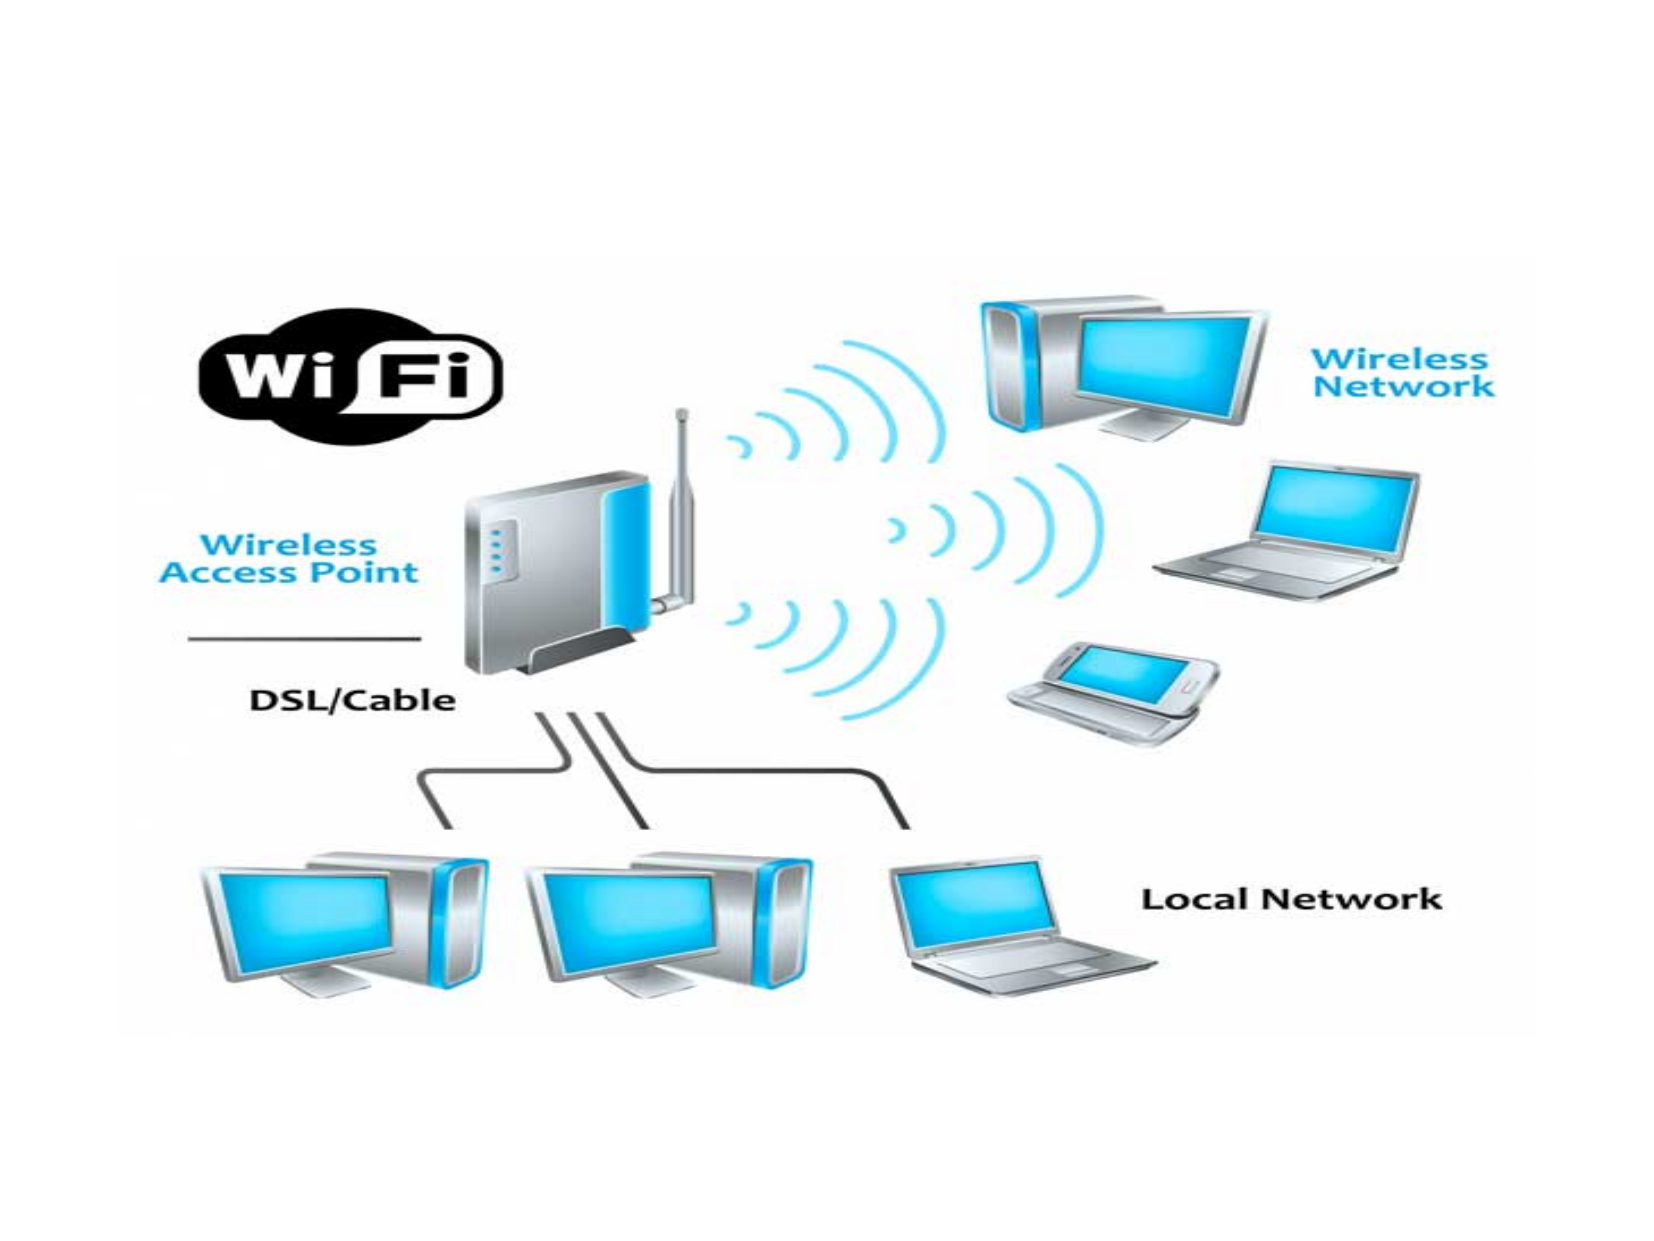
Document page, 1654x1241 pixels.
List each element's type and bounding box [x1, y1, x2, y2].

picture [118, 256, 1536, 1038]
